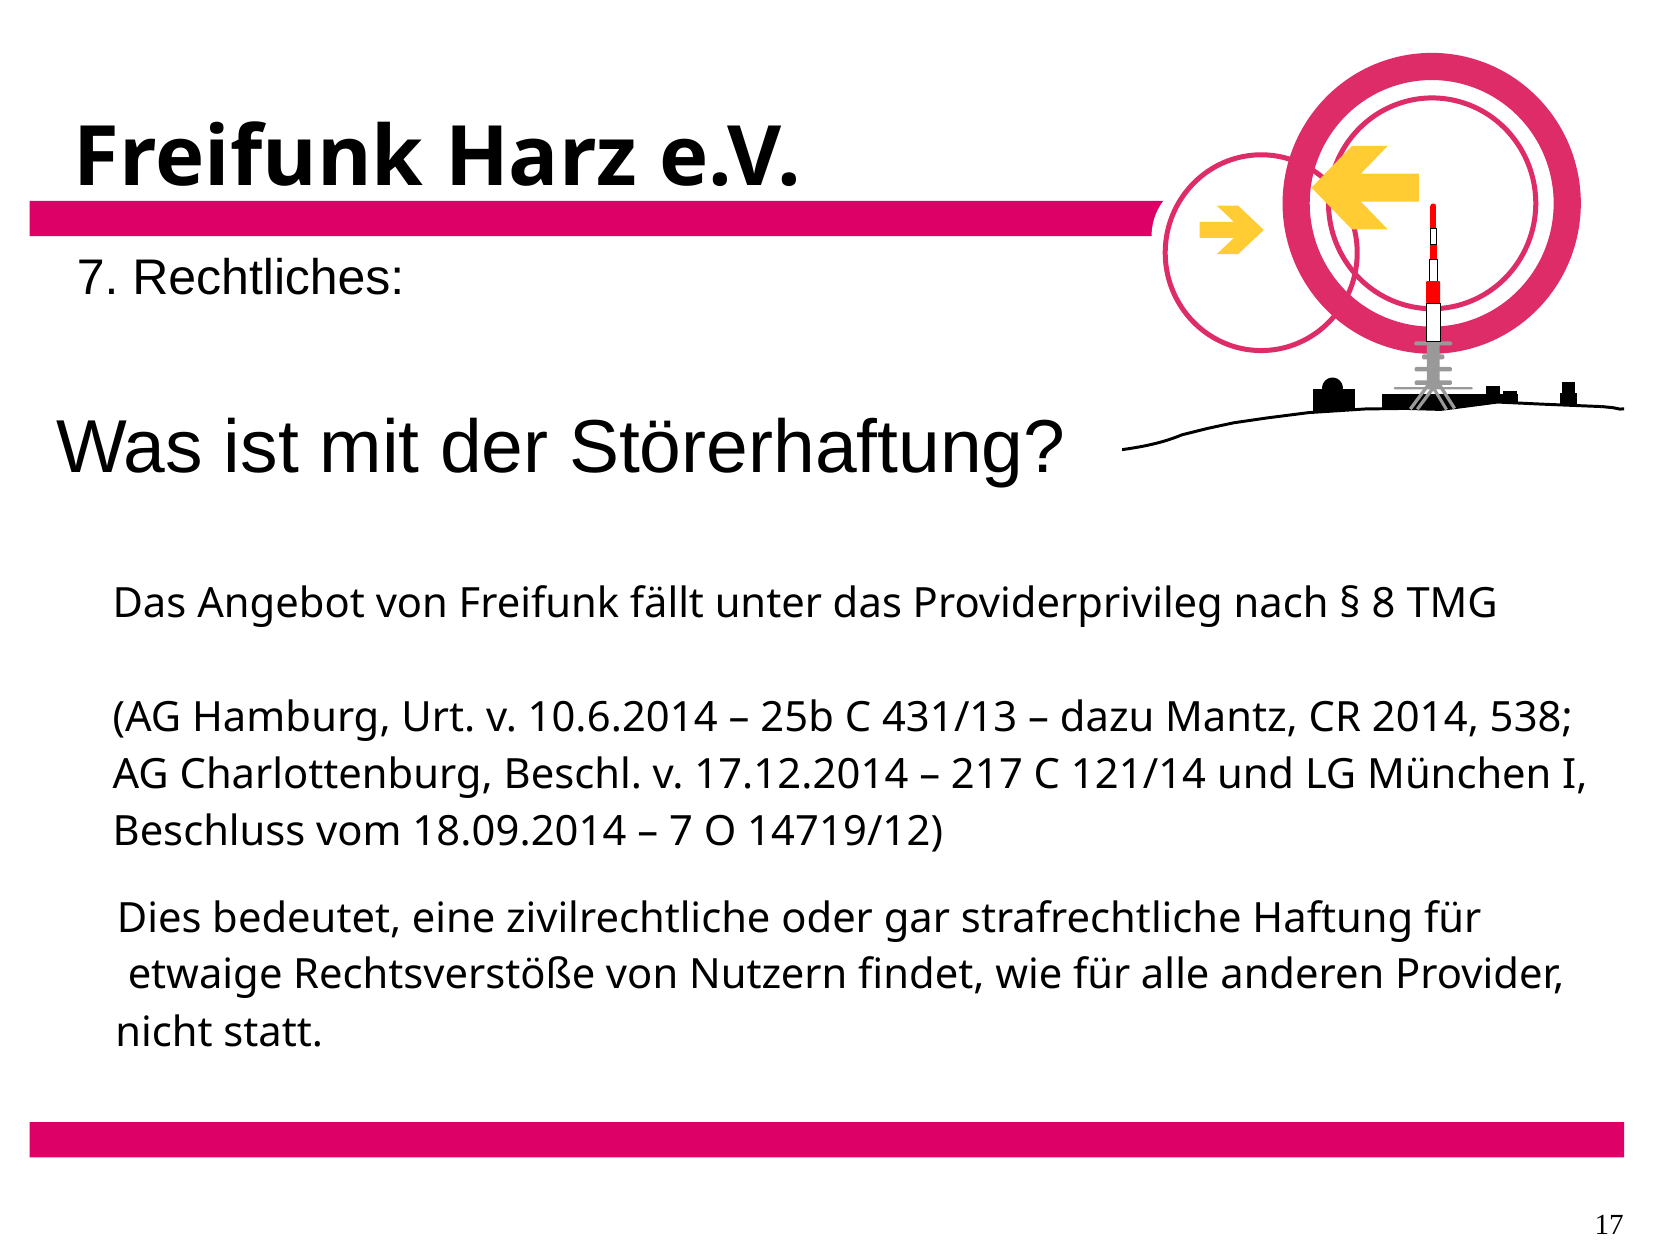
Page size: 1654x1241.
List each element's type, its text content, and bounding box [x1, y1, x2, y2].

list Das Angebot von Freifunk fällt unter das Providerprivileg nach § 8 TMG (AG Hamburg, Urt. v. 10.6.2014 – 25b C 431/13 – dazu Mantz, CR 2014, 538; AG Charlottenburg, Beschl. v. 17.12.2014 – 217 C 121/14 und LG München I, Beschluss vom 18.09.2014 – 7 O 14719/12) Dies bedeutet, eine zivilrechtliche oder gar strafrechtliche Haftung für etwaige Rechtsverstöße von Nutzern findet, wie für alle anderen Provider, nicht statt. [41, 572, 1595, 1123]
title Was ist mit der Störerhaftung? [0, 390, 1341, 502]
text_box 7. Rechtliches: [76, 218, 697, 337]
